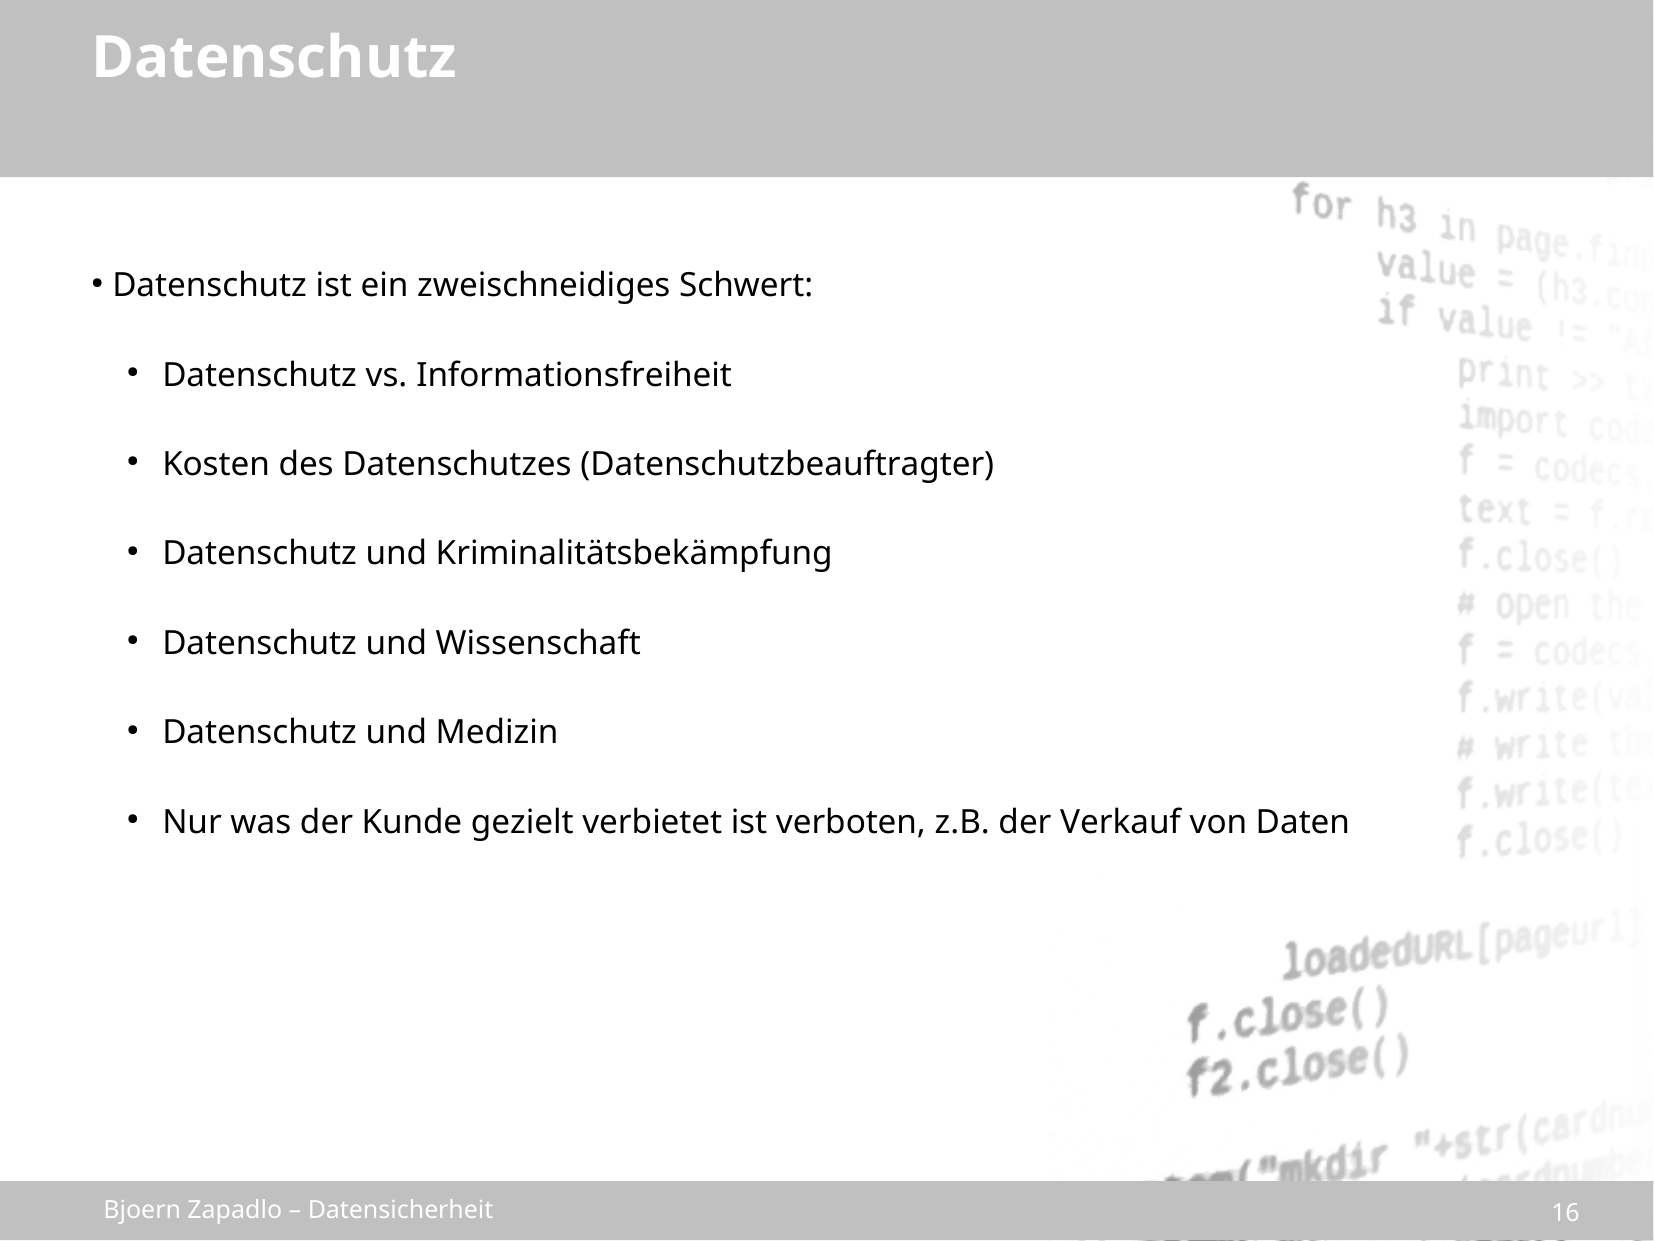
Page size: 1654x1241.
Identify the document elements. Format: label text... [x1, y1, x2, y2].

text_box Datenschutz [76, 17, 1444, 98]
text_box Datenschutz ist ein zweischneidiges Schwert: Datenschutz vs. Informationsfreiheit Kosten des Datenschutzes (Datenschutzbeauftragter) Datenschutz und Kriminalitätsbekämpfung Datenschutz und Wissenschaft Datenschutz und Medizin Nur was der Kunde gezielt verbietet ist verboten, z.B. der Verkauf von Daten [76, 236, 1432, 848]
picture [0, 178, 1654, 1181]
